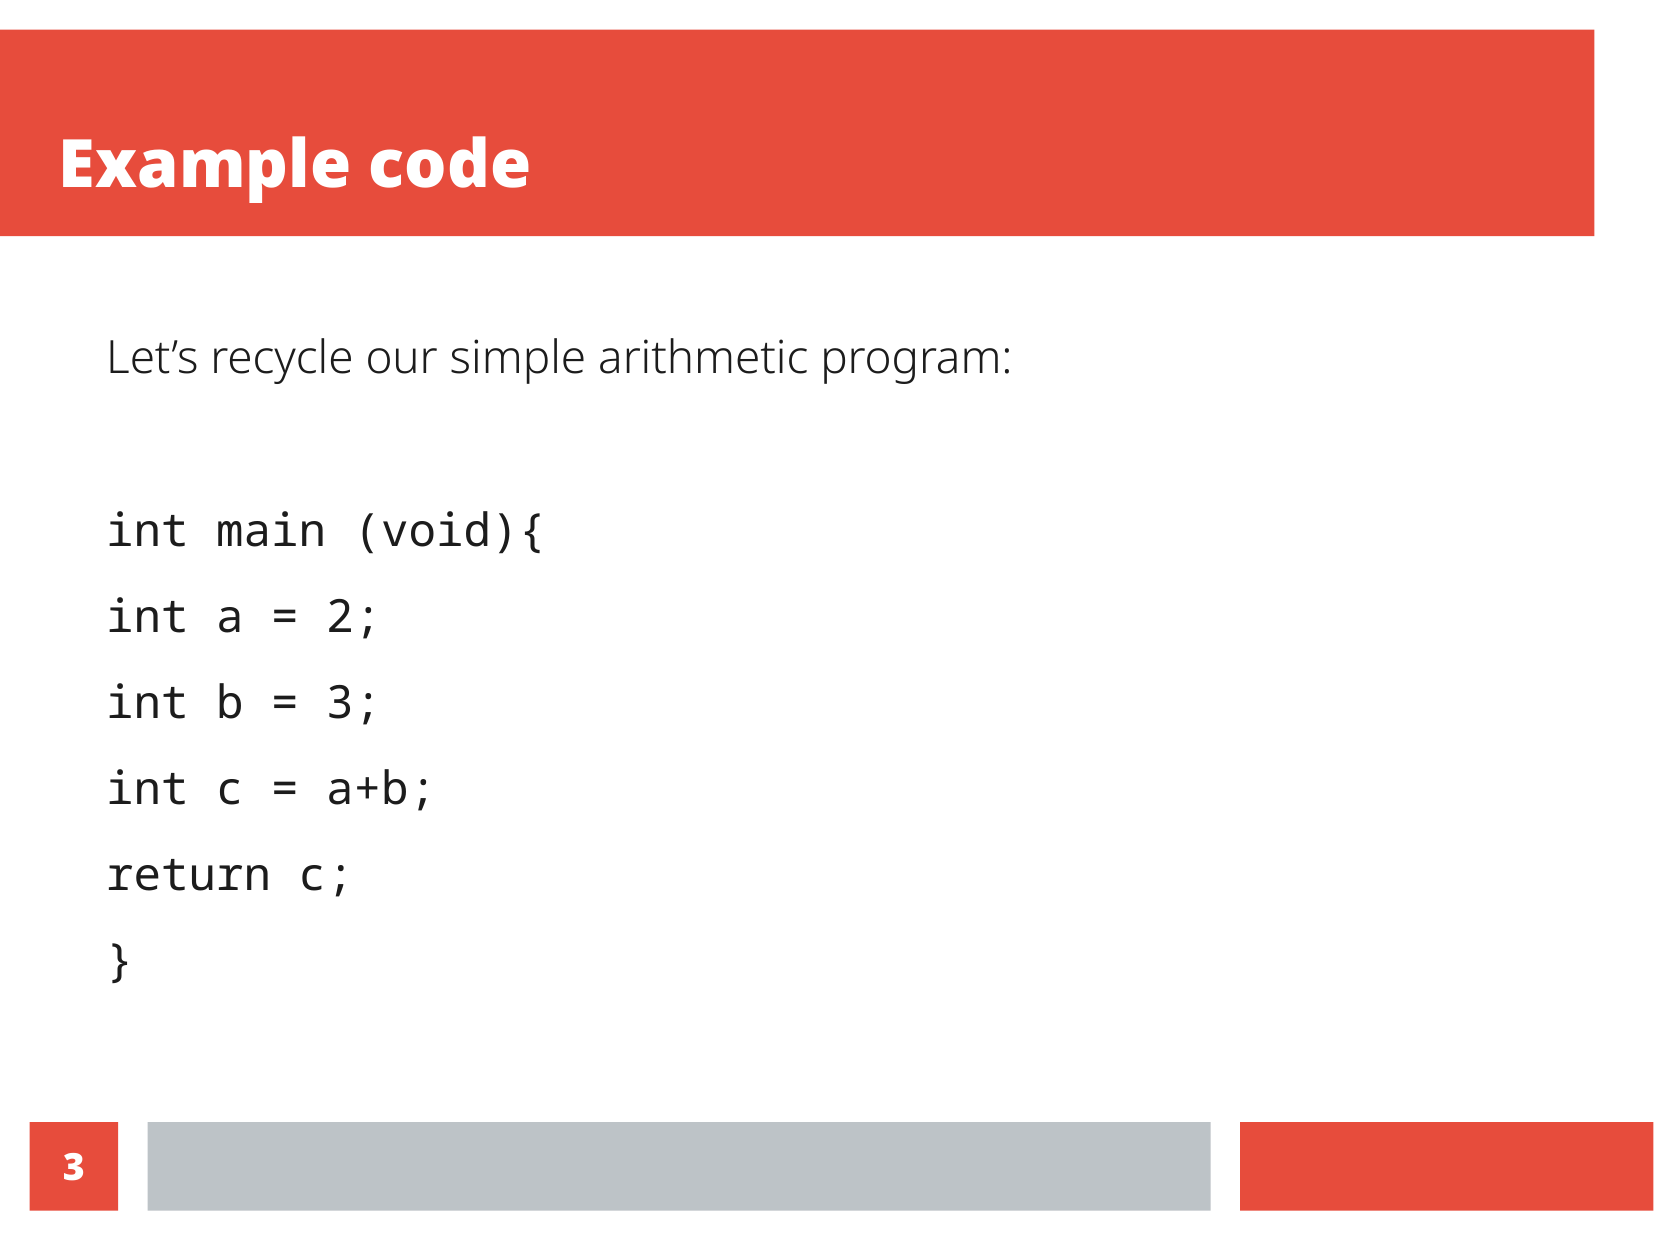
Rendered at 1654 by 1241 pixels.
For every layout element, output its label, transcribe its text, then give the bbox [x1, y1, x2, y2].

title Example code [59, 59, 1595, 207]
list Let’s recycle our simple arithmetic program: int main (void){ int a = 2; int b = 3; int c = a+b; return c; } [59, 324, 1565, 1093]
